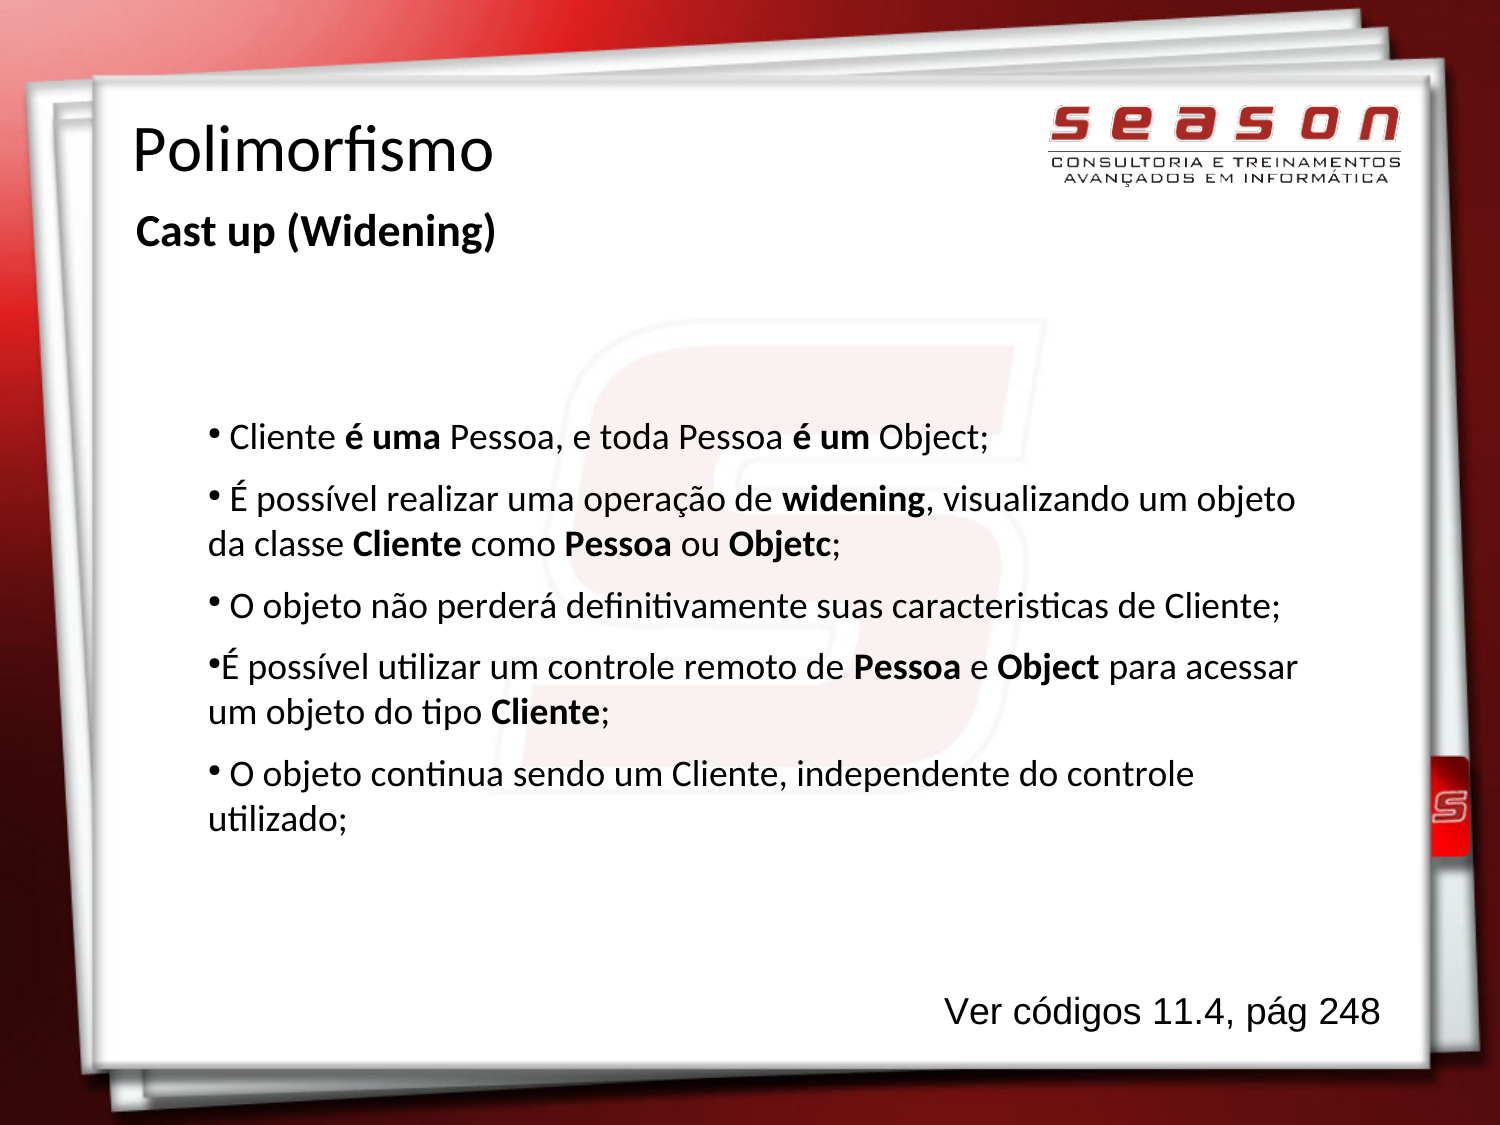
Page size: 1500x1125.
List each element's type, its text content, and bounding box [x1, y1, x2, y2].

picture [0, 0, 1500, 1125]
text_box Ver códigos 11.4, pág 248 [708, 979, 1396, 1040]
title Polimorfismo [118, 33, 1394, 257]
text_box Cliente é uma Pessoa, e toda Pessoa é um Object; É possível realizar uma operação de widening, visualizando um objeto da classe Cliente como Pessoa ou Objetc; O objeto não perderá definitivamente suas caracteristicas de Cliente; É possível utilizar um controle remoto de Pessoa e Object para acessar um objeto do tipo Cliente; O objeto continua sendo um Cliente, independente do controle utilizado; [207, 357, 1328, 894]
text_box Cast up (Widening) [119, 200, 1240, 256]
